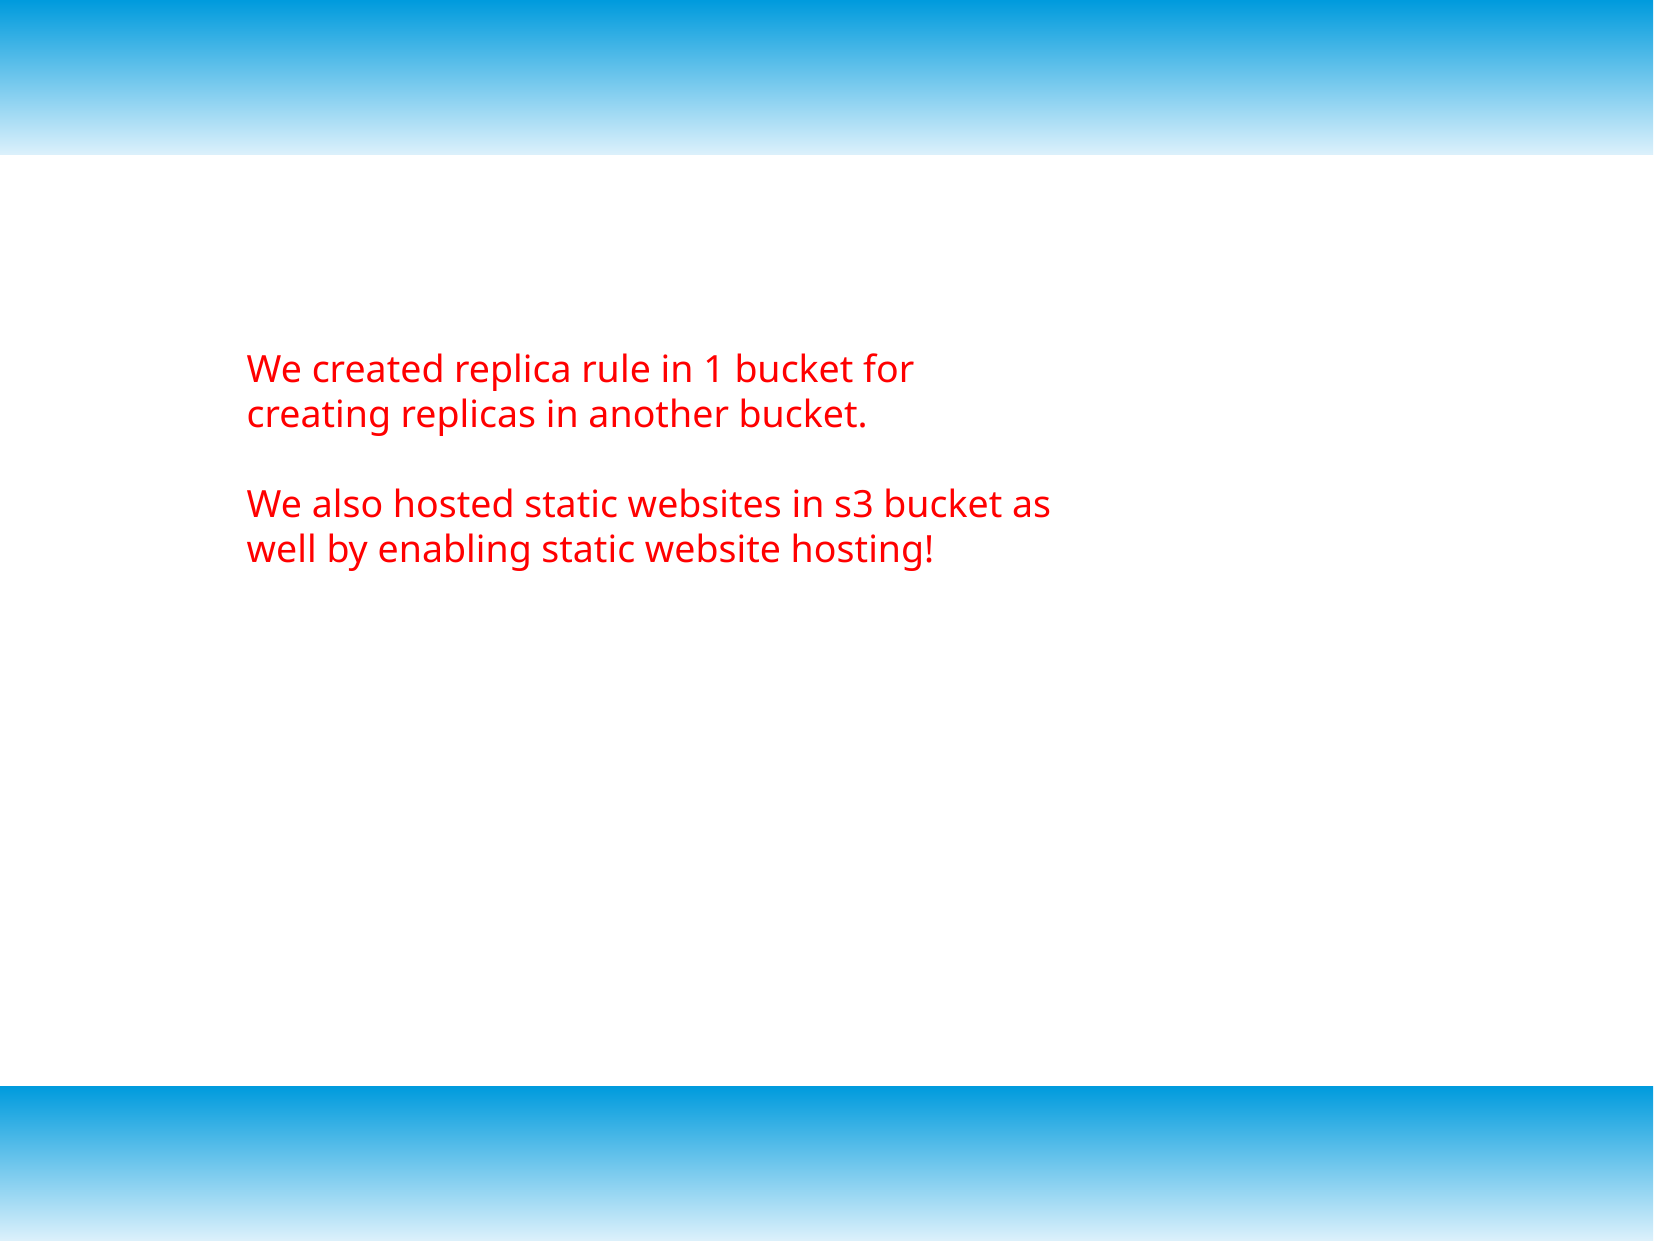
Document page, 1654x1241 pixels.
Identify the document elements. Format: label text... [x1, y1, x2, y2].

text_box We created replica rule in 1 bucket for creating replicas in another bucket. We also hosted static websites in s3 bucket as well by enabling static website hosting! [231, 337, 1078, 581]
